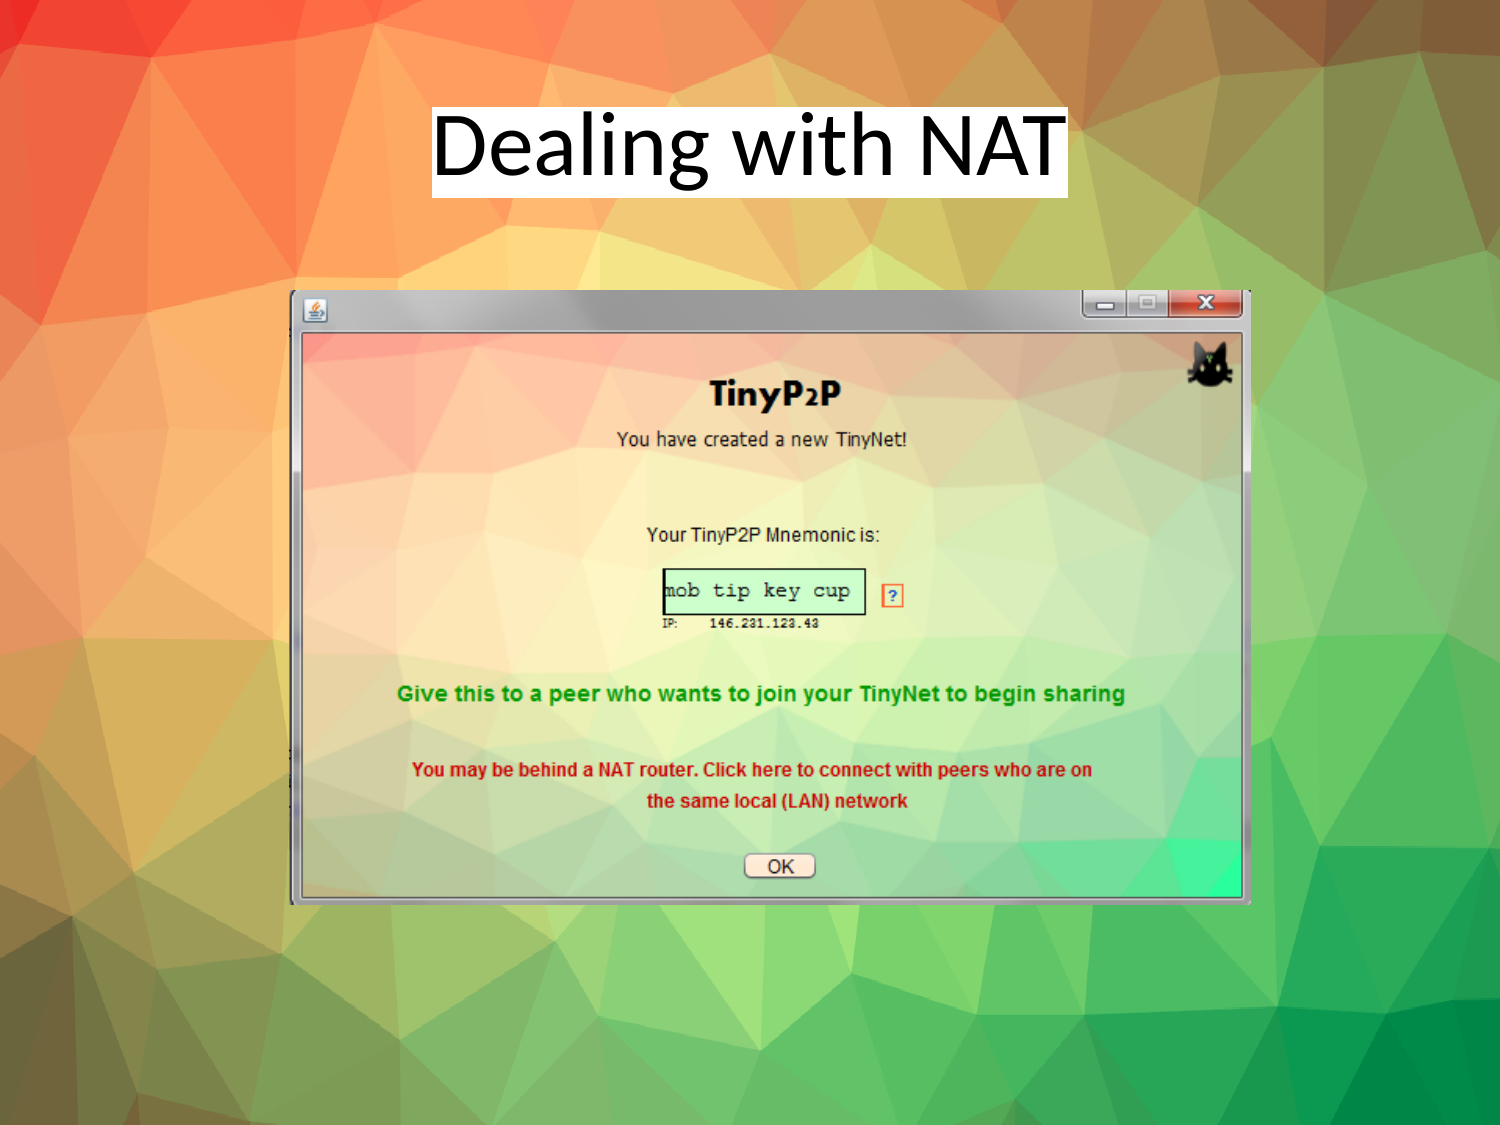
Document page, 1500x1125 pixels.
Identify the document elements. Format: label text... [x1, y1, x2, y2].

title Dealing with NAT [75, 45, 1426, 233]
picture [0, 0, 1500, 1125]
